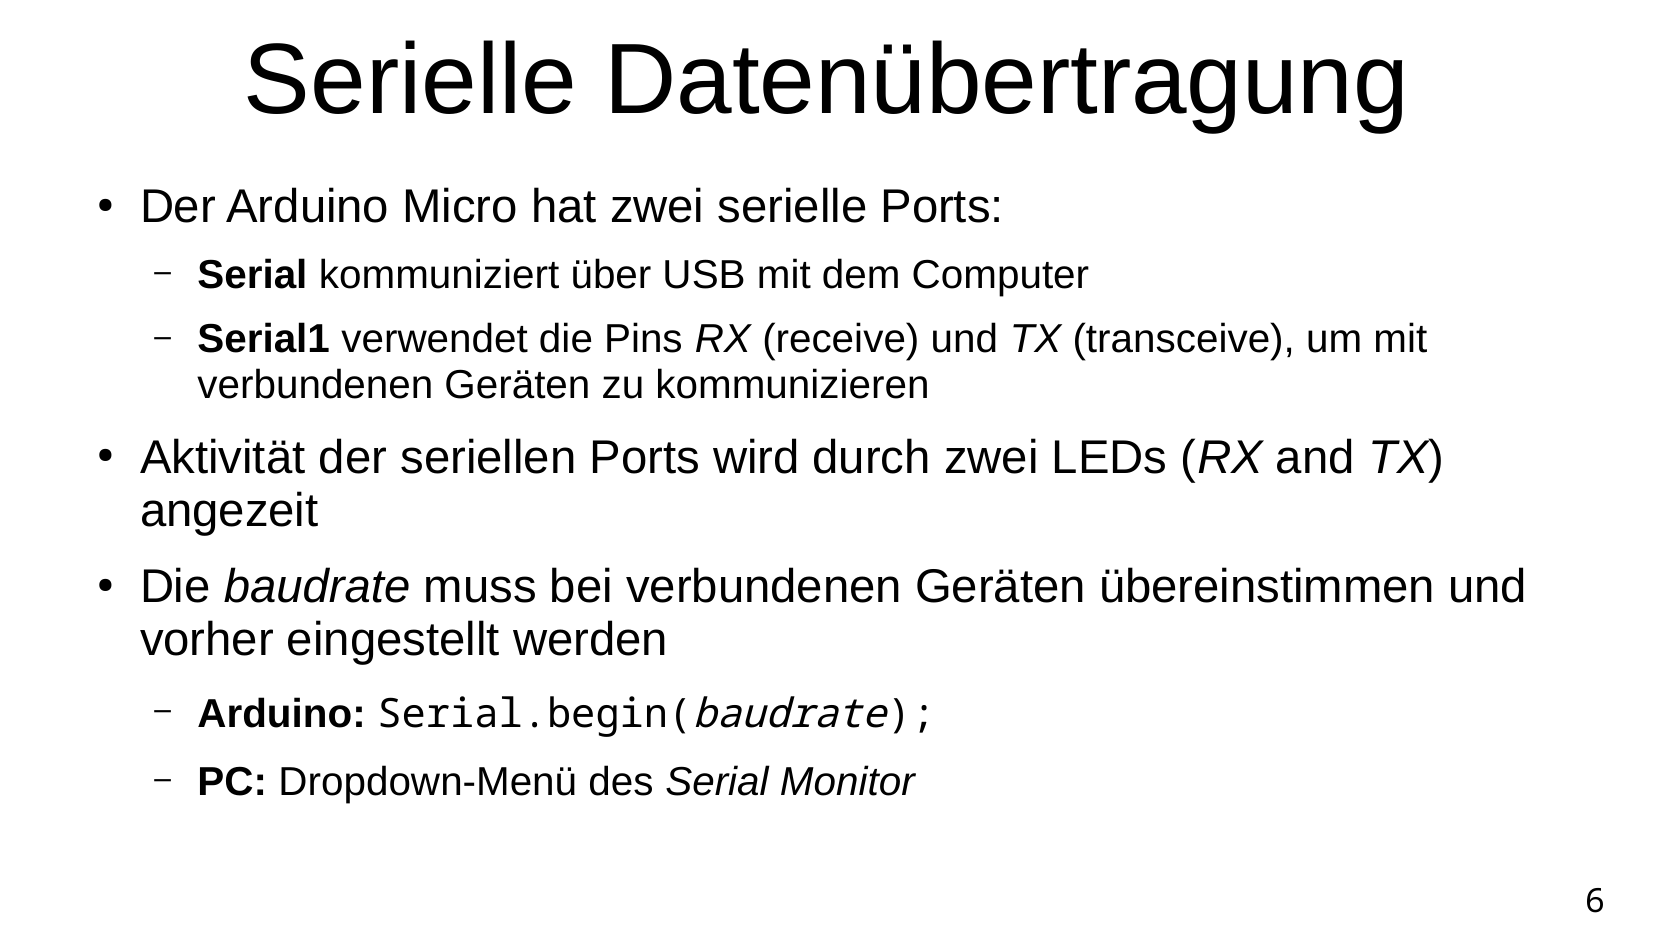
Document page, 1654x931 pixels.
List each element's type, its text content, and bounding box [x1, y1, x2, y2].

title Serielle Datenübertragung [82, 1, 1571, 157]
list Der Arduino Micro hat zwei serielle Ports: Serial kommuniziert über USB mit dem Computer Serial1 verwendet die Pins RX (receive) und TX (transceive), um mit verbundenen Geräten zu kommunizieren Aktivität der seriellen Ports wird durch zwei LEDs (RX and TX) angezeit Die baudrate muss bei verbundenen Geräten übereinstimmen und vorher eingestellt werden Arduino: Serial.begin(baudrate); PC: Dropdown-Menü des Serial Monitor [82, 180, 1571, 811]
